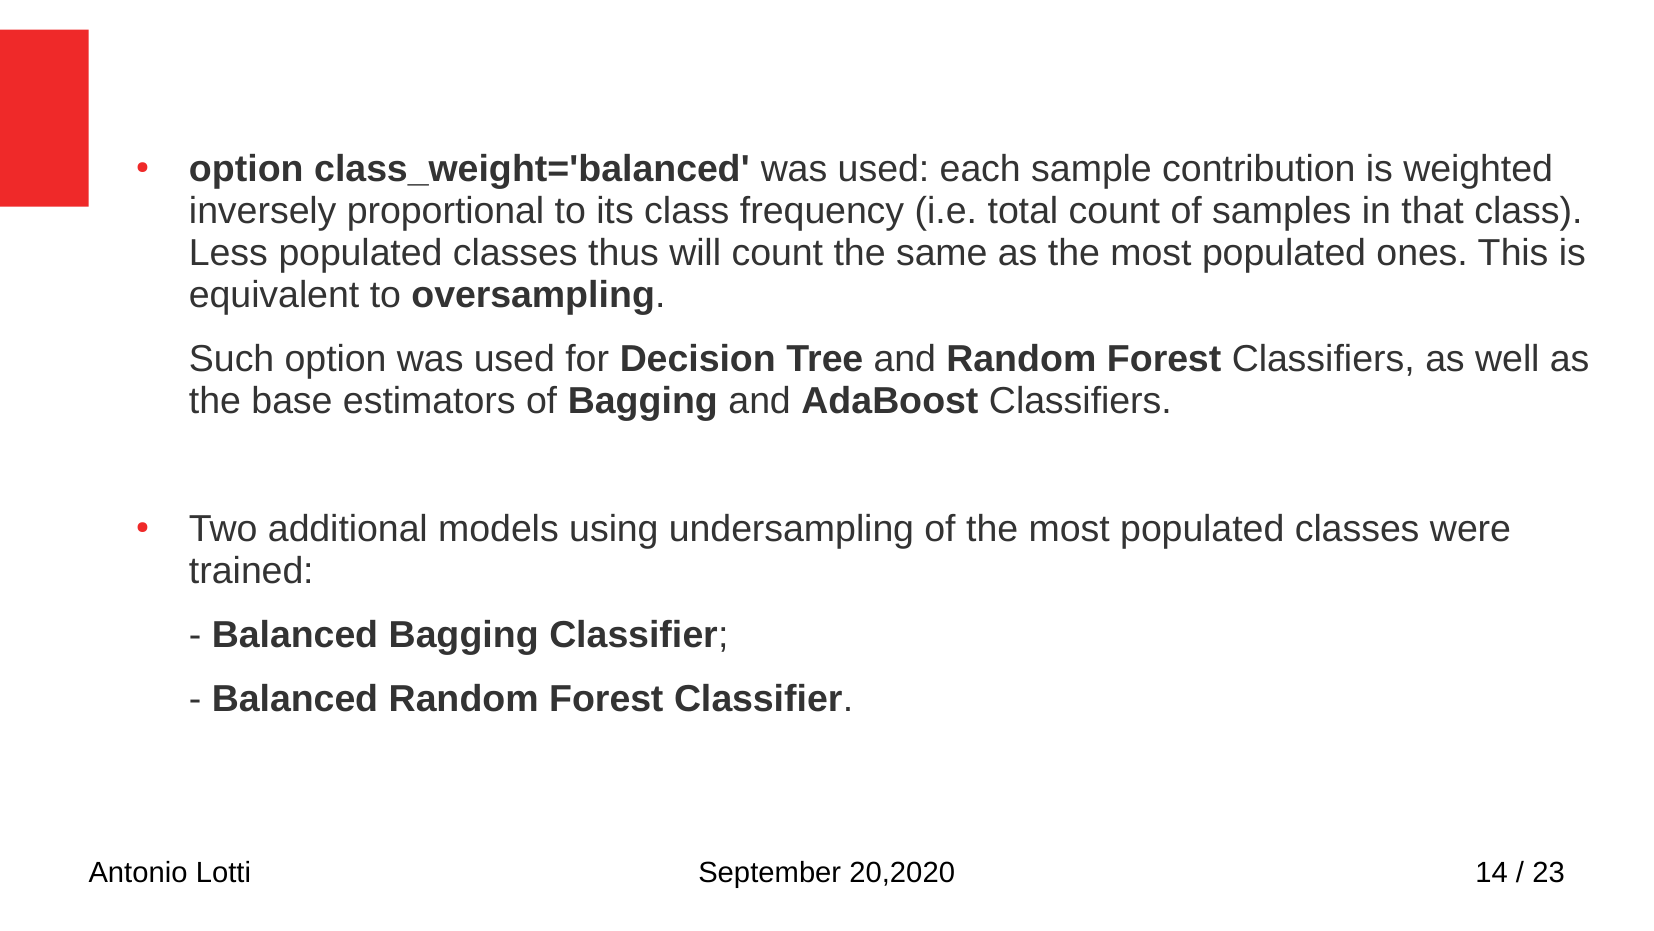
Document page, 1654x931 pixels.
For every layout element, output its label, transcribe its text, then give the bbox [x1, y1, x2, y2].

list option class_weight='balanced' was used: each sample contribution is weighted inversely proportional to its class frequency (i.e. total count of samples in that class). Less populated classes thus will count the same as the most populated ones. This is equivalent to oversampling. Such option was used for Decision Tree and Random Forest Classifiers, as well as the base estimators of Bagging and AdaBoost Classifiers. Two additional models using undersampling of the most populated classes were trained: - Balanced Bagging Classifier; - Balanced Random Forest Classifier. [118, 147, 1595, 688]
